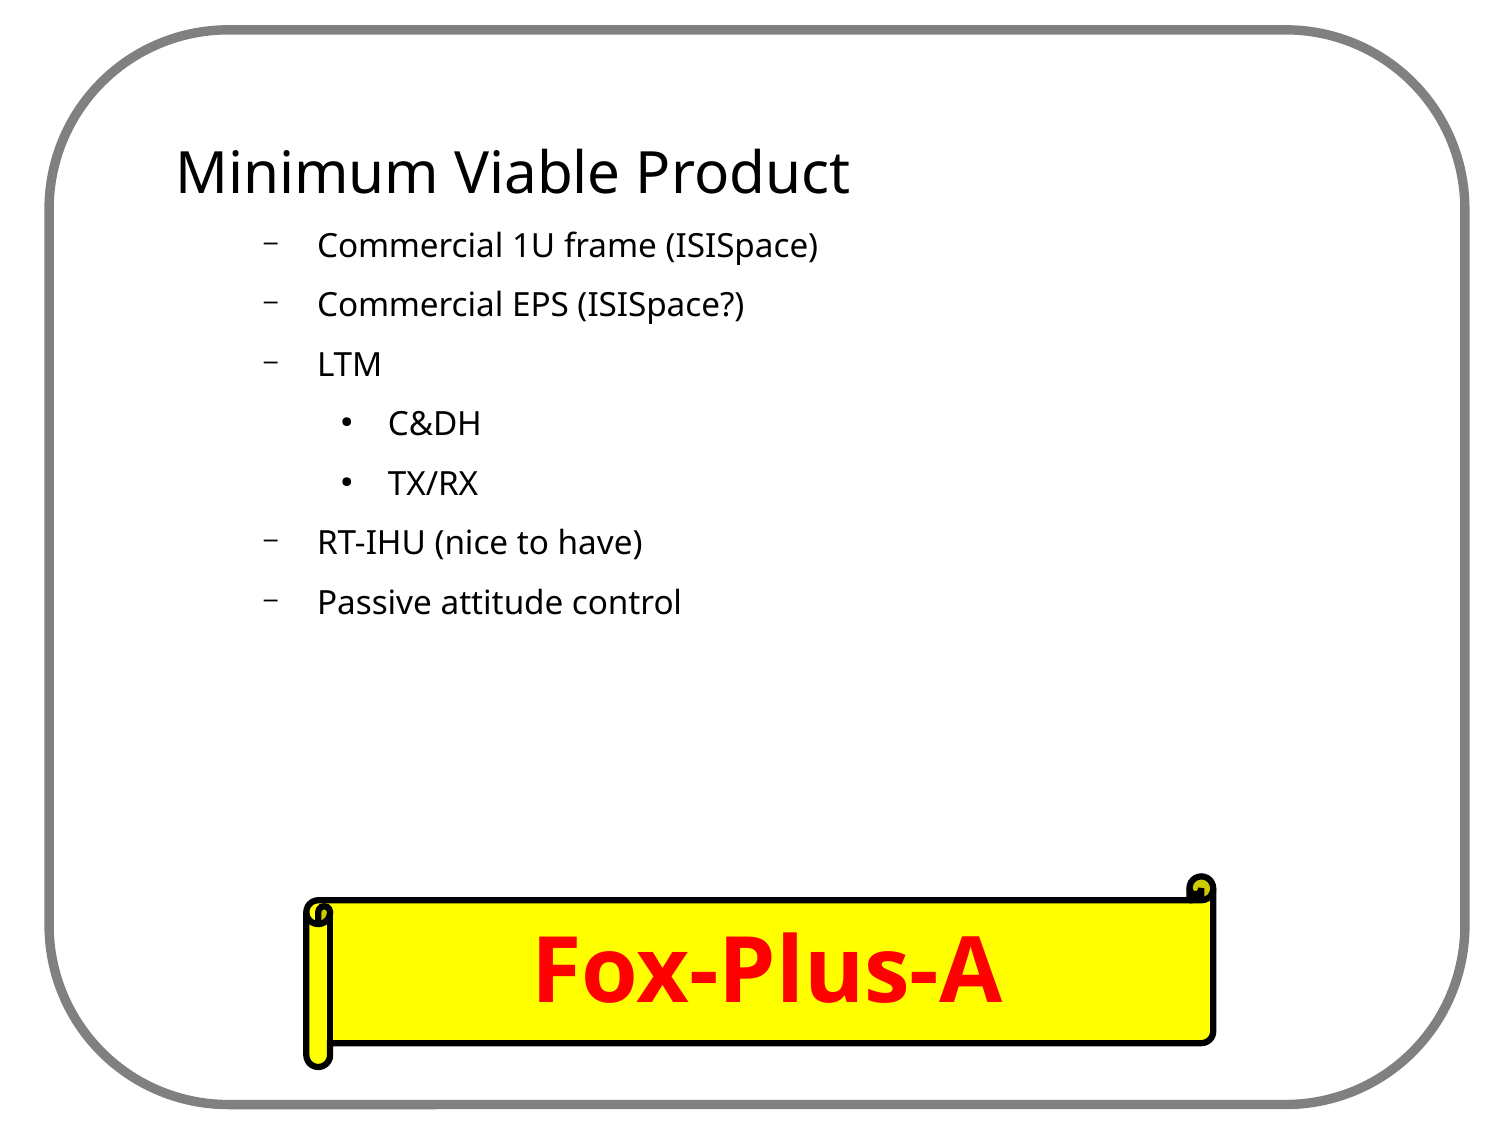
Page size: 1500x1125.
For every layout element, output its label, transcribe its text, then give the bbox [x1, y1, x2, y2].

text_box [310, 876, 1214, 903]
text_box Minimum Viable Product Commercial 1U frame (ISISpace) Commercial EPS (ISISpace?) LTM C&DH TX/RX RT-IHU (nice to have) Passive attitude control [160, 127, 1360, 629]
text_box Fox-Plus-A [260, 903, 1273, 1028]
text_box [306, 1028, 1214, 1068]
